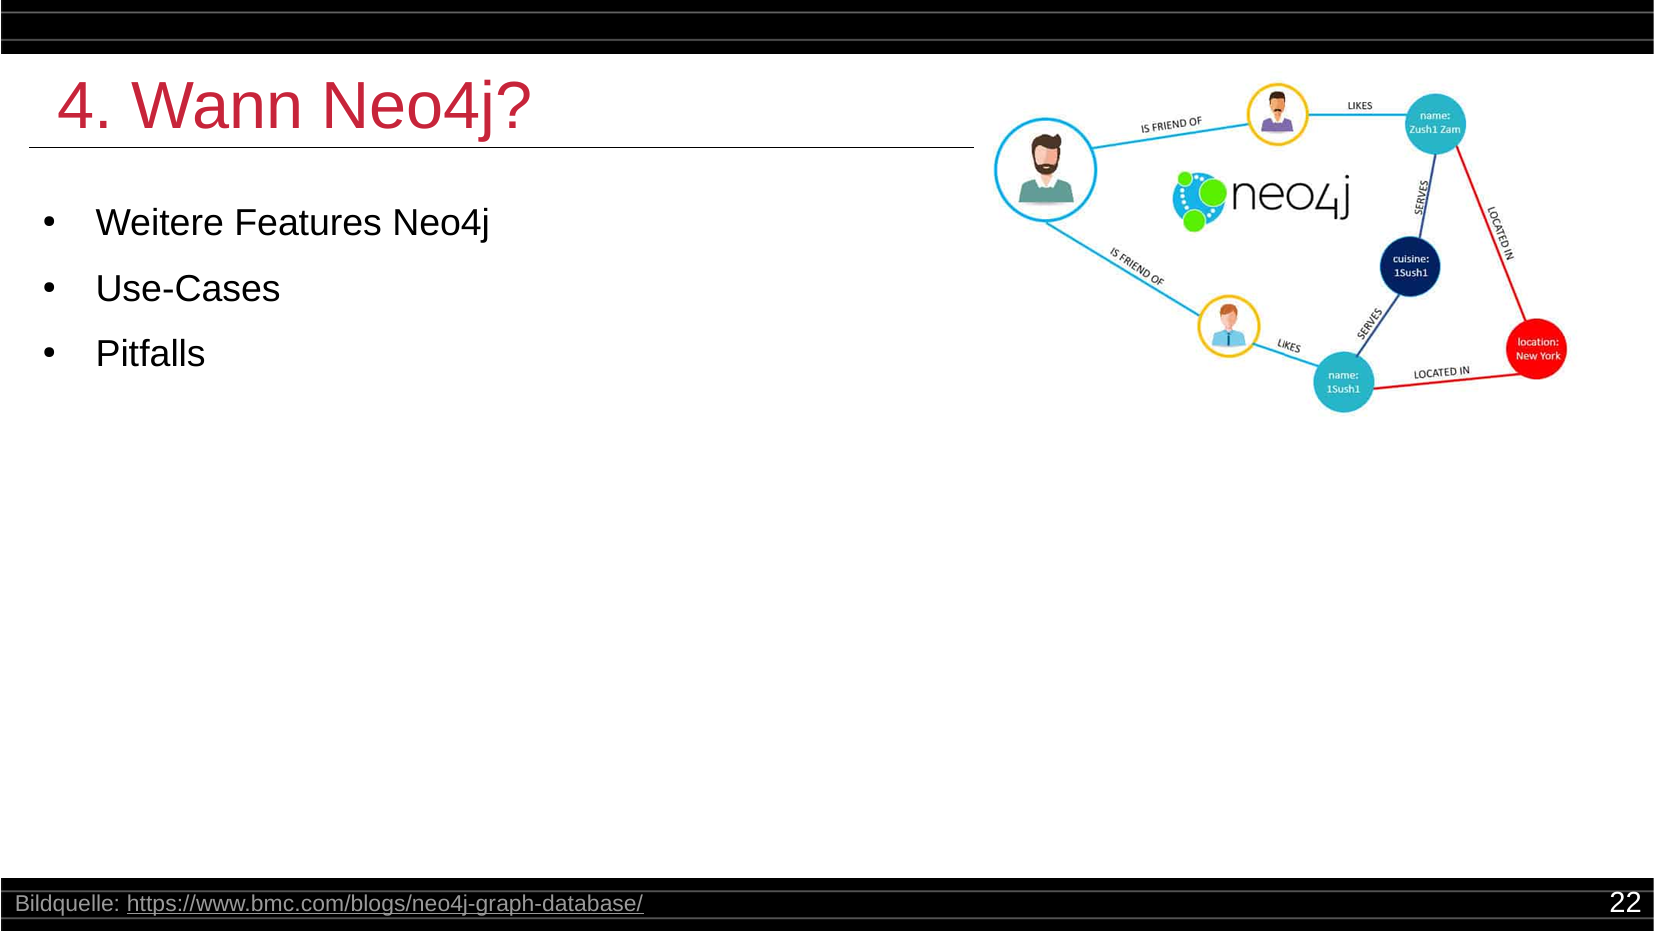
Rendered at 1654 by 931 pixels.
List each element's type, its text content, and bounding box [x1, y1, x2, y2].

picture [1, 0, 1654, 54]
picture [974, 59, 1596, 450]
text_box Weitere Features Neo4j Use-Cases Pitfalls [10, 122, 607, 425]
title 4. Wann Neo4j? [57, 63, 974, 147]
text_box Bildquelle: https://www.bmc.com/blogs/neo4j-graph-database/ [0, 883, 1329, 931]
picture [1, 878, 1654, 931]
